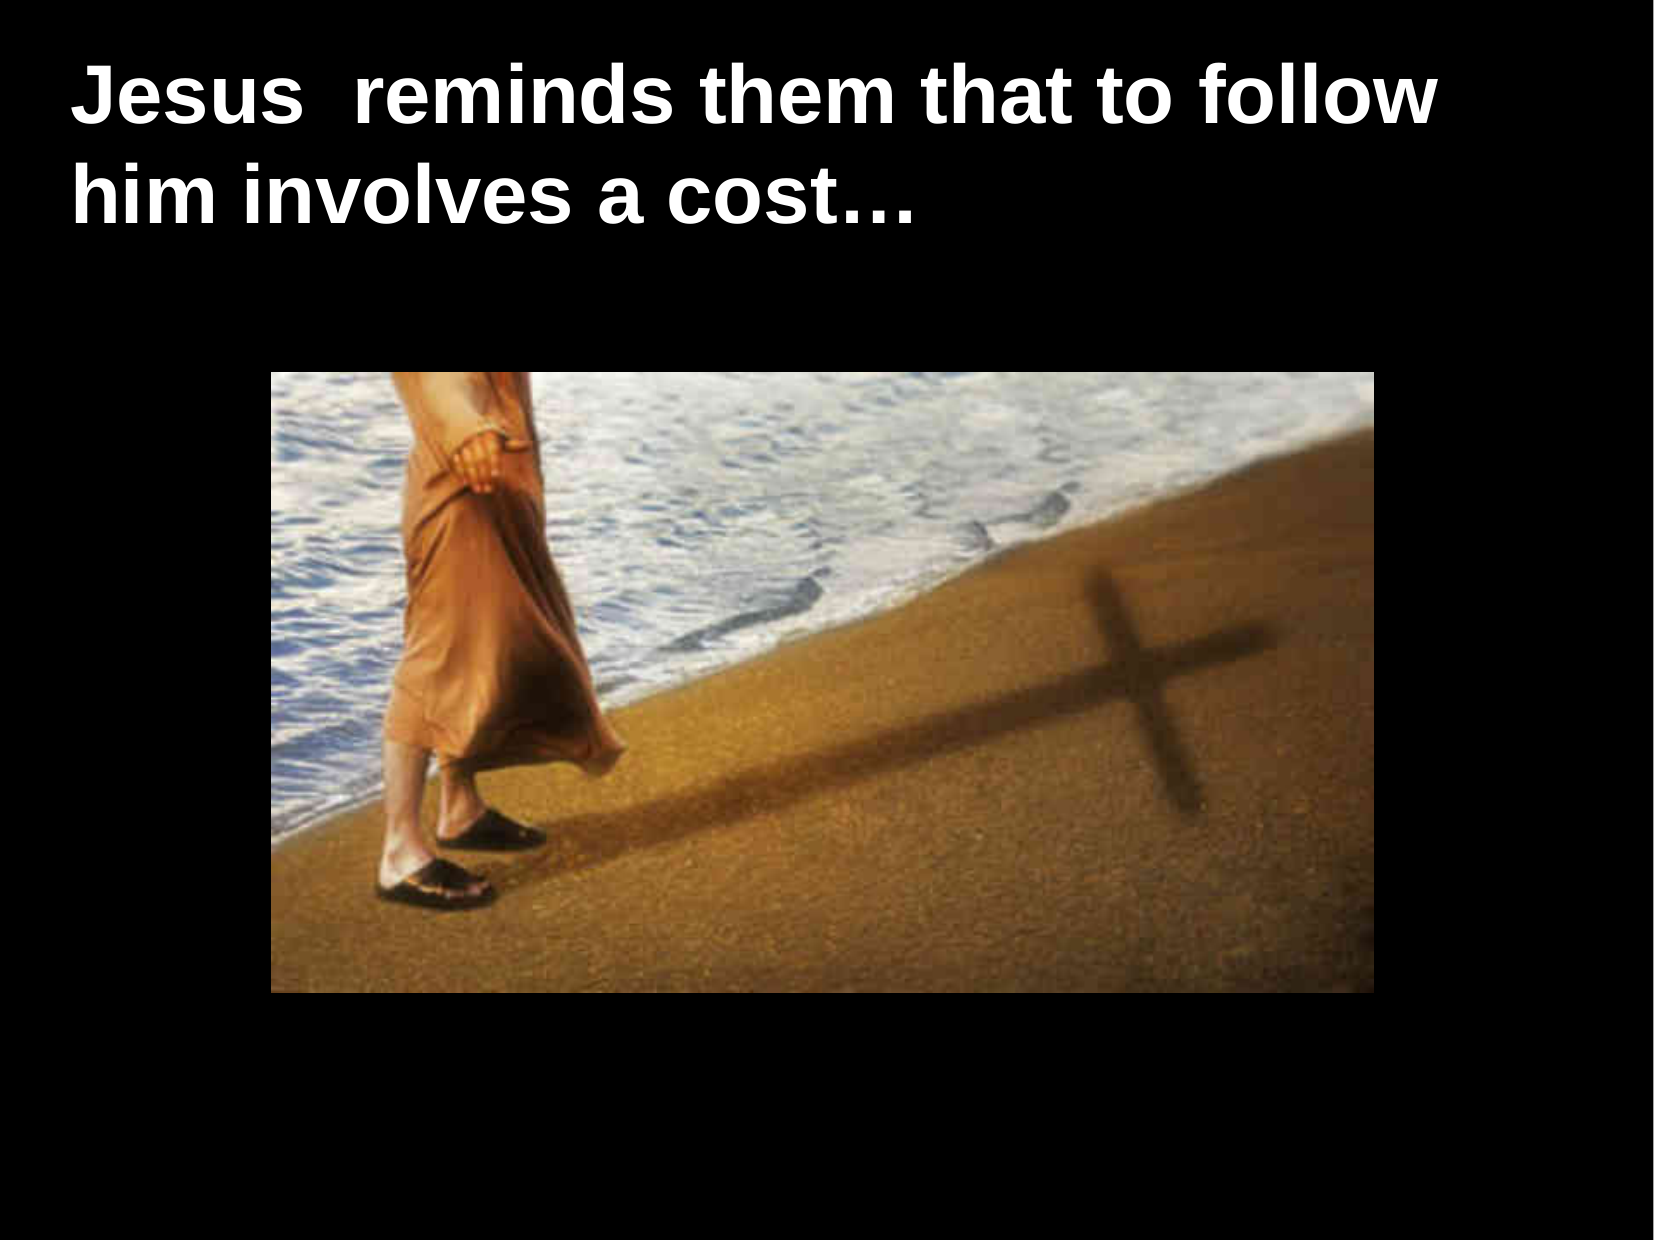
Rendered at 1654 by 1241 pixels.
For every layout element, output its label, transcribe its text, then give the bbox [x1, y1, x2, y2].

picture [271, 372, 1374, 993]
text_box Jesus reminds them that to follow him involves a cost… [55, 32, 1590, 249]
